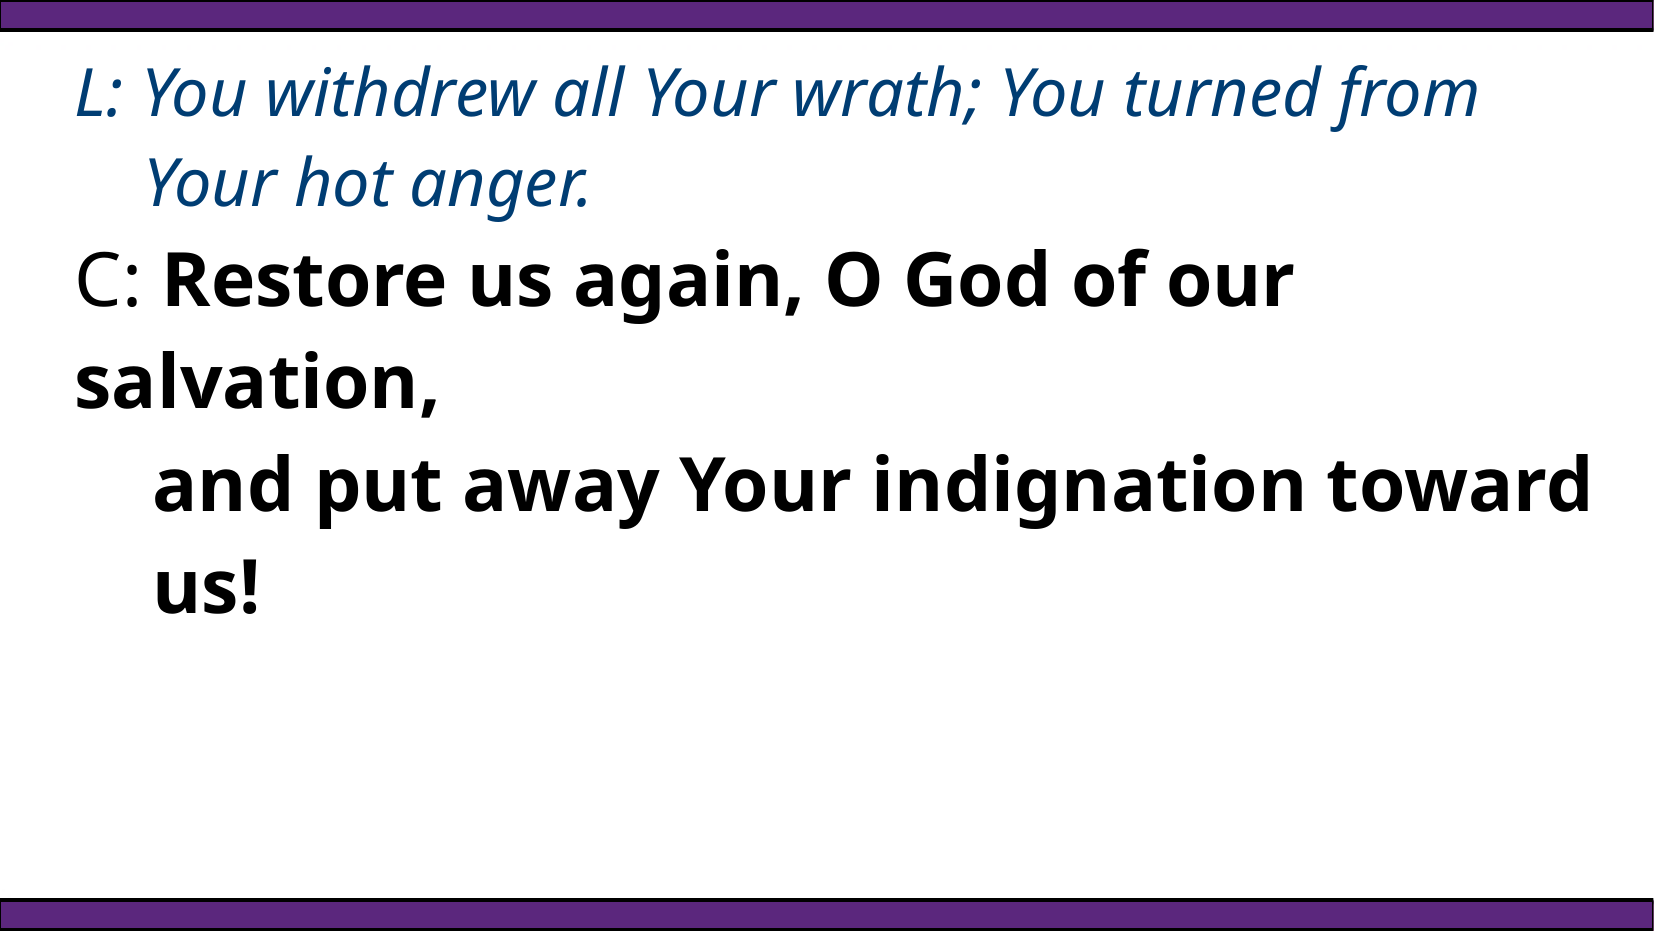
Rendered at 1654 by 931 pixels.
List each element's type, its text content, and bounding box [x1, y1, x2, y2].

text_box L : You withdrew all Your wrath; You turned from Your hot anger. C: Restore us again, O God of our salvation, and put away Your indignation toward us! [60, 37, 1621, 530]
text_box [0, 0, 1654, 31]
text_box [0, 900, 1654, 931]
picture [0, 31, 1654, 900]
